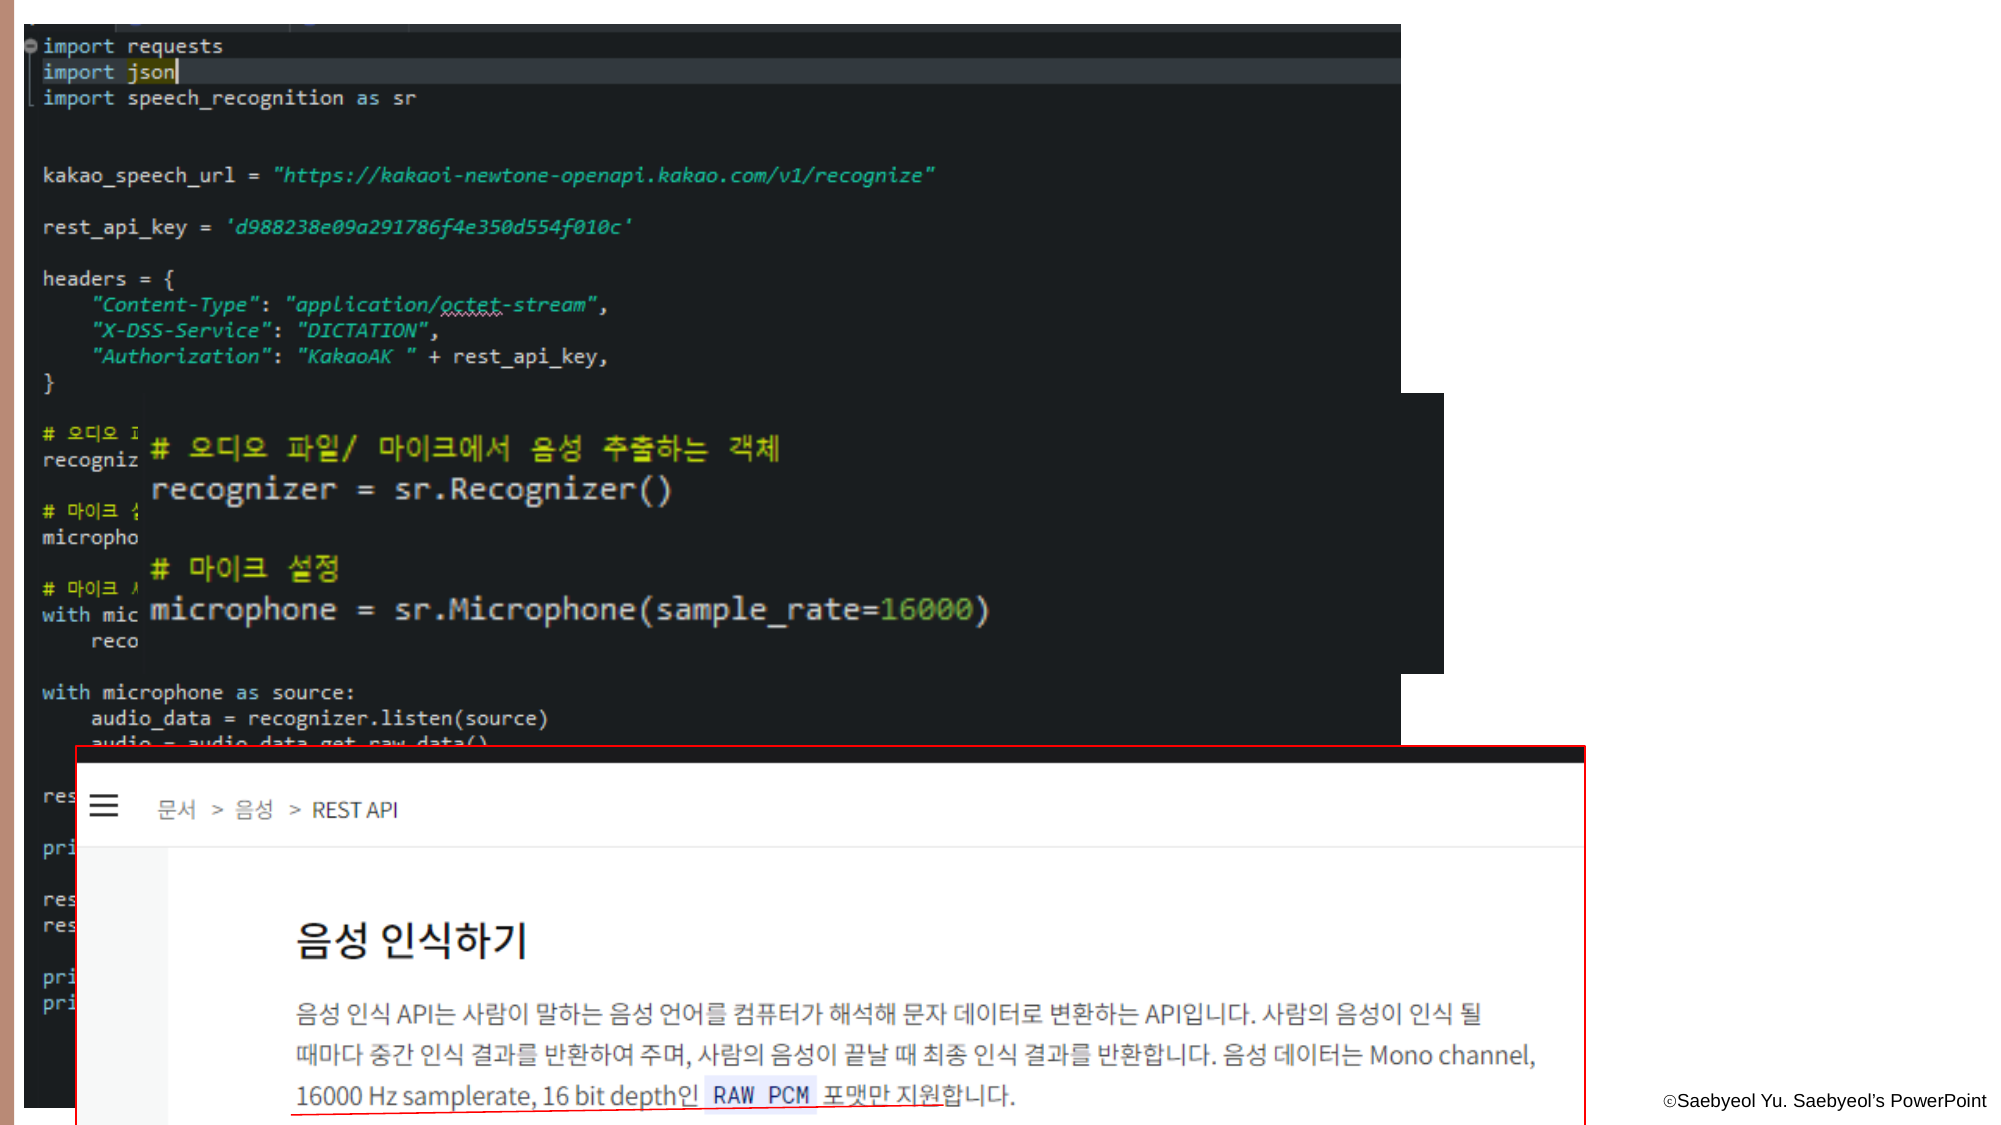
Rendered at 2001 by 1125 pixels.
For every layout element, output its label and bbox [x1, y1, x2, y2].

picture [76, 746, 1585, 1125]
picture [24, 24, 1444, 1108]
text_box [0, 0, 15, 1125]
